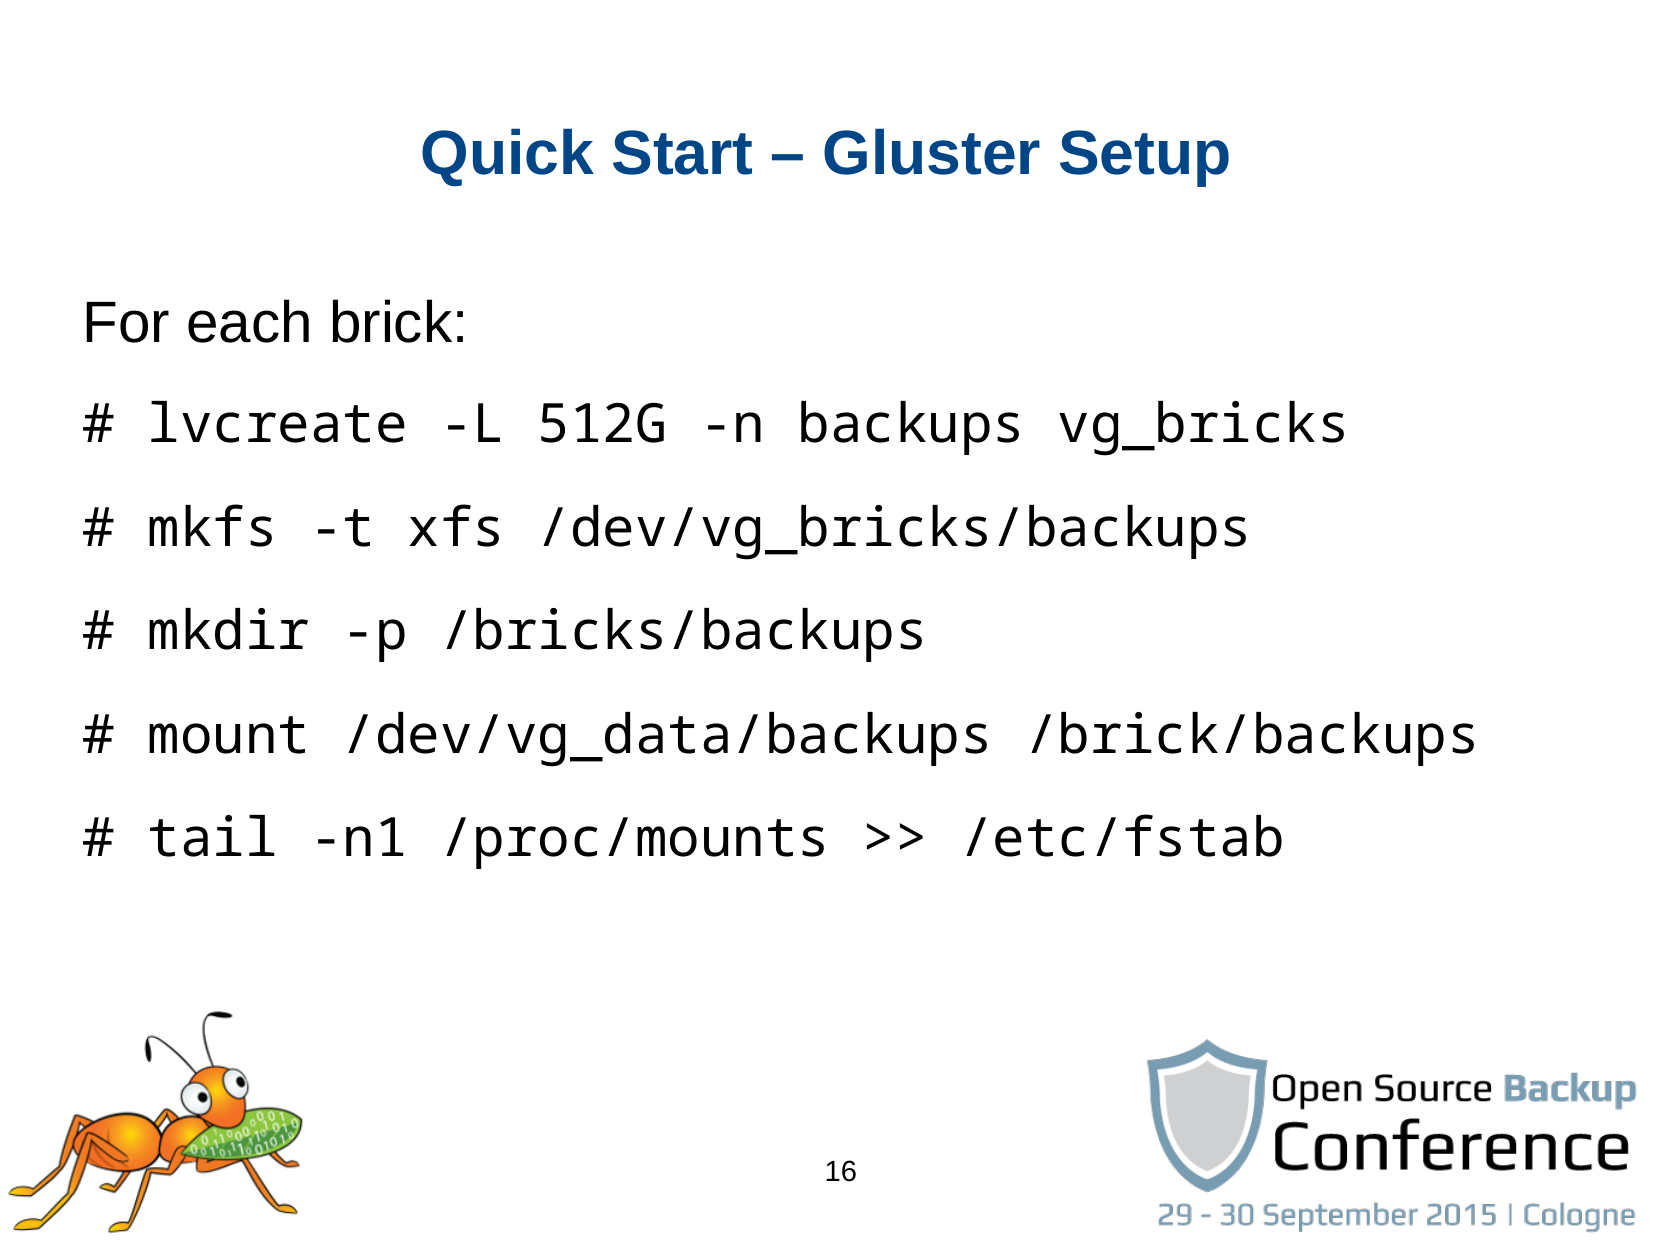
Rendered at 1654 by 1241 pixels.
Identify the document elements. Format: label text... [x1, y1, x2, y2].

picture [1132, 1033, 1654, 1241]
title Quick Start – Gluster Setup [82, 49, 1571, 257]
picture [5, 1009, 306, 1235]
list For each brick: # lvcreate -L 512G -n backups vg_bricks # mkfs -t xfs /dev/vg_bricks/backups # mkdir -p /bricks/backups # mount /dev/vg_data/backups /brick/backups # tail -n1 /proc/mounts >> /etc/fstab [82, 290, 1571, 1010]
